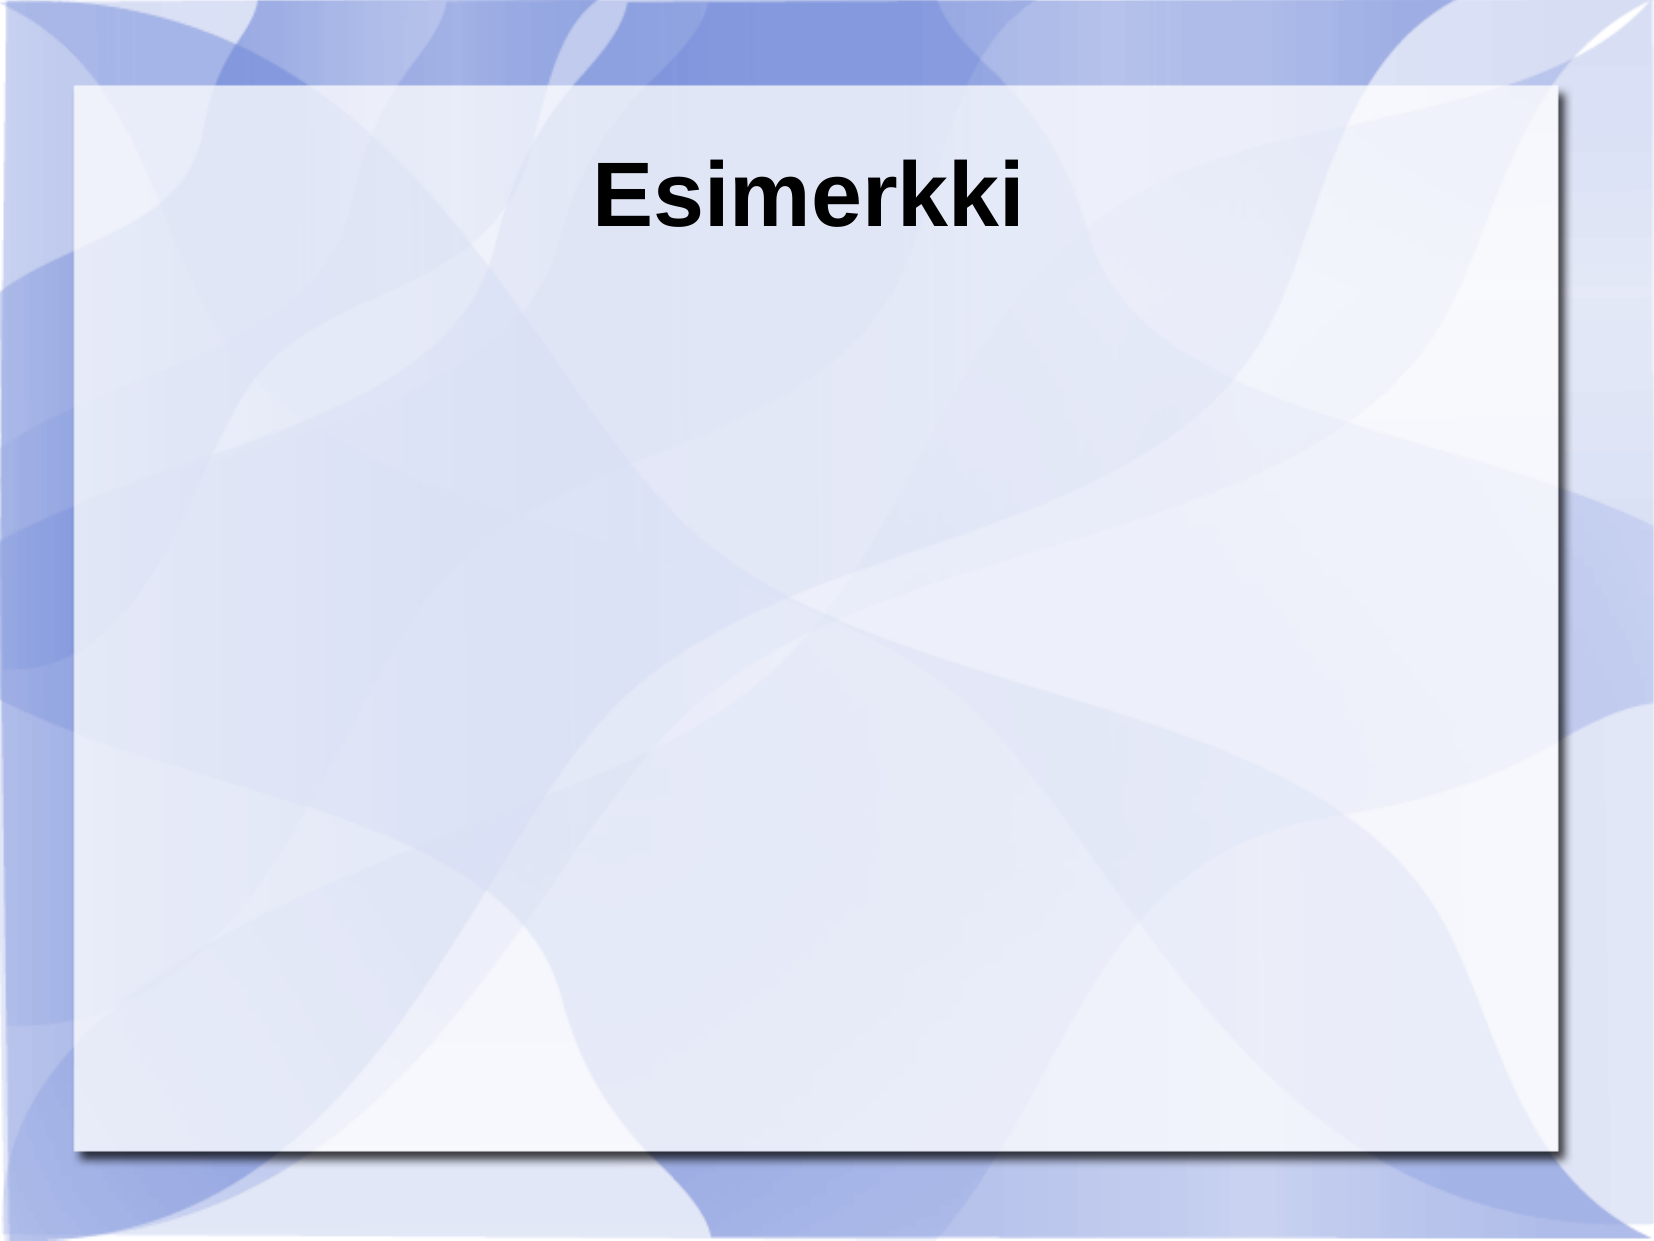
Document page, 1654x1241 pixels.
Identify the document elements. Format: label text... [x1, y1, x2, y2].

picture [0, 0, 1654, 1241]
title Esimerkki [82, 90, 1536, 298]
